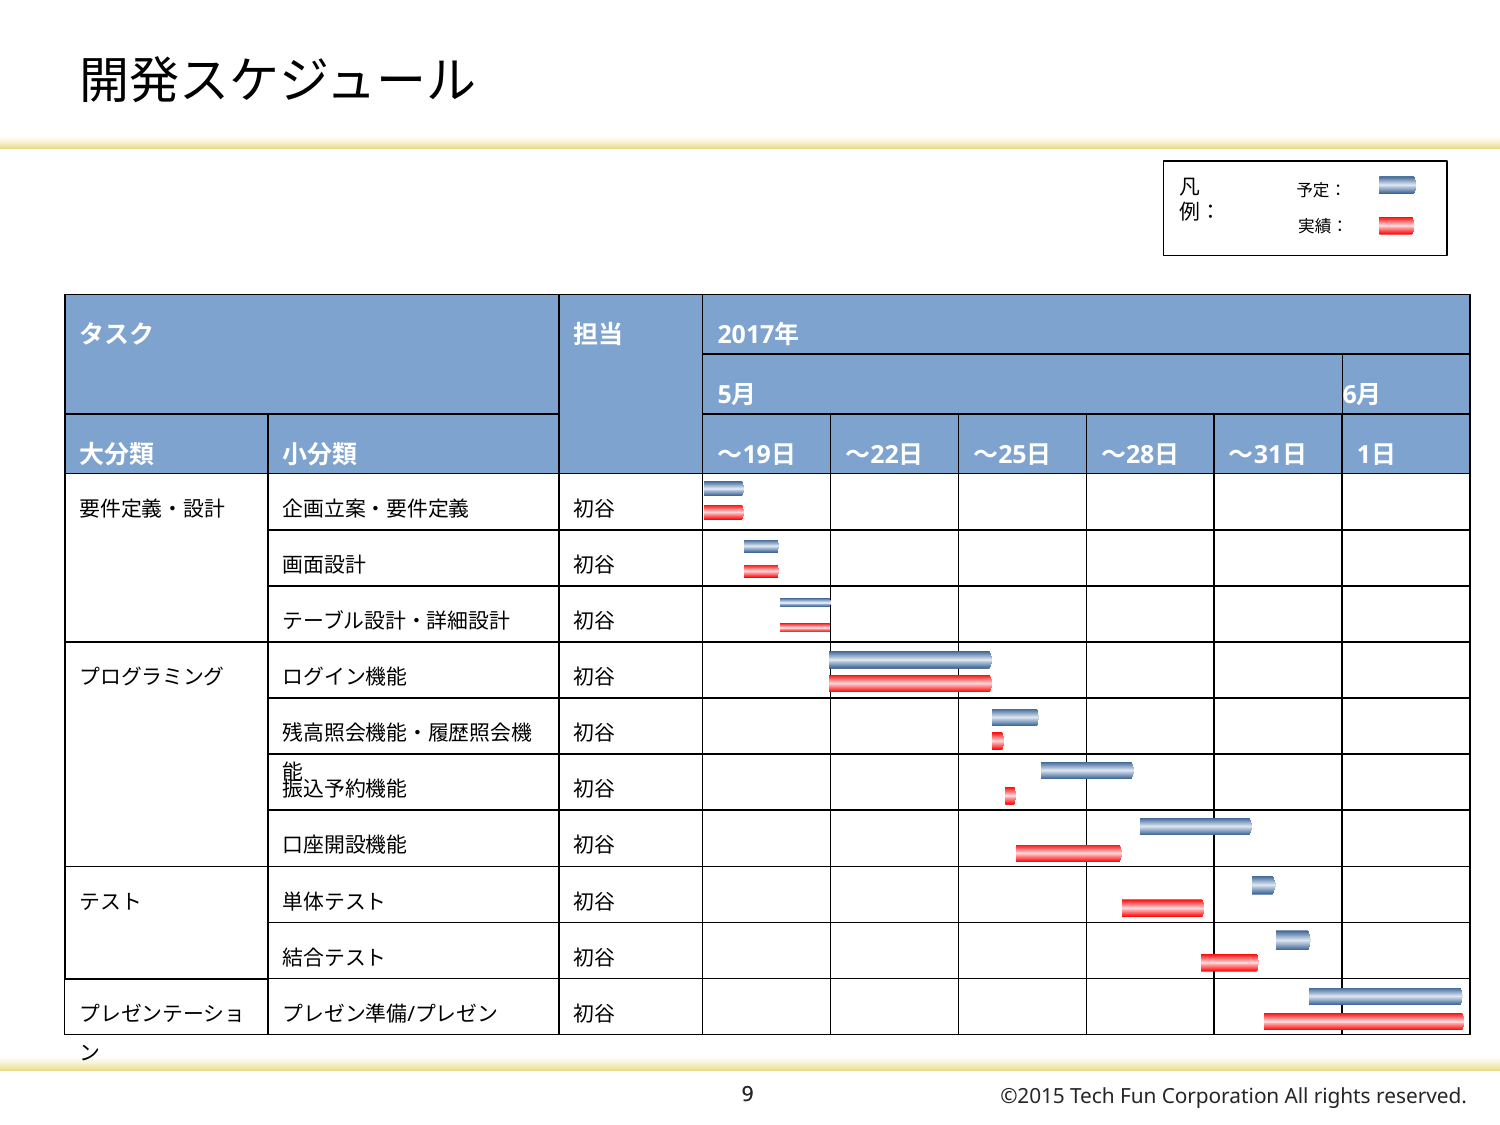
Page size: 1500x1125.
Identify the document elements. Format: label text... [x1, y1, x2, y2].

text_box [1263, 1012, 1465, 1031]
text_box [1015, 844, 1123, 863]
text_box 初谷 [559, 754, 702, 810]
text_box 5月 6月 [702, 354, 1342, 413]
text_box プレゼン準備/プレゼン [269, 978, 559, 1035]
text_box 大分類 [64, 413, 268, 473]
text_box 振込予約機能 [269, 754, 559, 810]
text_box [779, 598, 832, 607]
text_box ～31日 [1214, 413, 1342, 473]
text_box ～25日 [958, 413, 1086, 473]
text_box 開発スケジュール [64, 19, 1235, 138]
text_box [779, 623, 831, 633]
text_box ～19日 [702, 413, 830, 473]
text_box 1日 [1342, 413, 1470, 473]
text_box [1252, 875, 1276, 895]
text_box ©2015 Tech Fun Corporation All rights reserved. [939, 1065, 1482, 1125]
text_box 企画立案・要件定義 [268, 473, 559, 529]
text_box 初谷 [559, 866, 702, 922]
text_box 小分類 [268, 413, 560, 473]
text_box [1379, 176, 1417, 194]
text_box [992, 708, 1040, 727]
text_box 担当 [559, 294, 702, 473]
text_box [1005, 786, 1016, 805]
text_box 要件定義・設計 [64, 473, 268, 642]
text_box <番号> [572, 1065, 923, 1125]
text_box 単体テスト [268, 866, 559, 922]
text_box [1121, 899, 1205, 918]
text_box 初谷 [559, 642, 702, 698]
text_box 初谷 [559, 698, 702, 754]
text_box 結合テスト [268, 922, 559, 978]
text_box [992, 732, 1004, 750]
text_box [828, 651, 993, 669]
text_box [1140, 817, 1252, 836]
text_box [743, 539, 780, 553]
text_box [743, 564, 780, 578]
picture [0, 1058, 1500, 1071]
text_box 予定： [1281, 172, 1373, 208]
text_box [1201, 953, 1260, 972]
text_box 初谷 [559, 585, 702, 642]
text_box タスク [64, 294, 559, 413]
text_box [828, 674, 993, 693]
text_box 凡例： [1165, 166, 1257, 207]
text_box 初谷 [559, 473, 702, 529]
text_box [1275, 930, 1311, 951]
picture [0, 137, 1500, 149]
text_box ログイン機能 [269, 642, 559, 698]
text_box 初谷 [559, 922, 702, 978]
text_box テーブル設計・詳細設計 [268, 585, 559, 642]
text_box 残高照会機能・履歴照会機能 [269, 698, 559, 754]
text_box テスト [64, 867, 268, 978]
text_box 2017年 [702, 294, 1470, 354]
text_box プレゼンテーション [64, 978, 269, 1035]
text_box ～22日 [830, 413, 958, 473]
text_box [1041, 761, 1134, 780]
text_box [1309, 987, 1463, 1006]
text_box プログラミング [64, 642, 269, 867]
text_box [703, 481, 745, 497]
text_box 画面設計 [268, 529, 559, 585]
text_box 初谷 [559, 978, 702, 1035]
text_box 5月 6月 [1343, 354, 1470, 413]
text_box 口座開設機能 [269, 810, 559, 866]
text_box 初谷 [559, 529, 702, 585]
text_box ～28日 [1086, 413, 1214, 473]
text_box 初谷 [559, 810, 702, 866]
text_box 実績： [1283, 208, 1375, 243]
text_box [1379, 216, 1415, 235]
text_box [704, 504, 745, 520]
